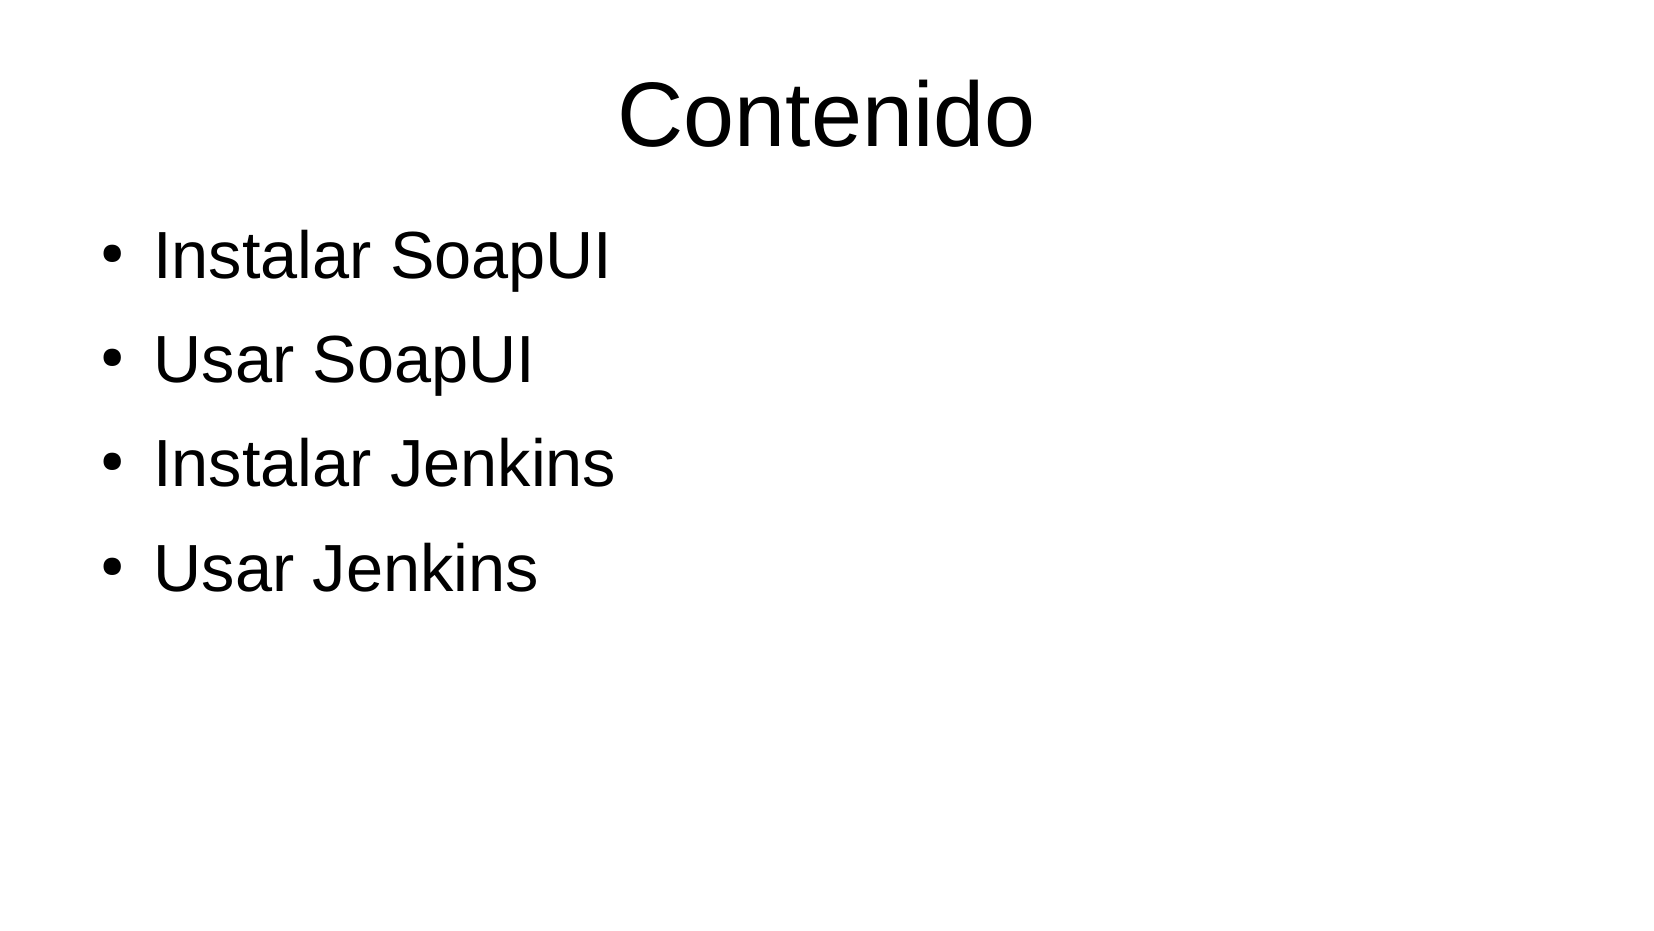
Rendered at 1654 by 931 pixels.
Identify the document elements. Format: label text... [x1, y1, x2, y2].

title Contenido [82, 37, 1571, 193]
list Instalar SoapUI Usar SoapUI Instalar Jenkins Usar Jenkins [82, 217, 1571, 758]
